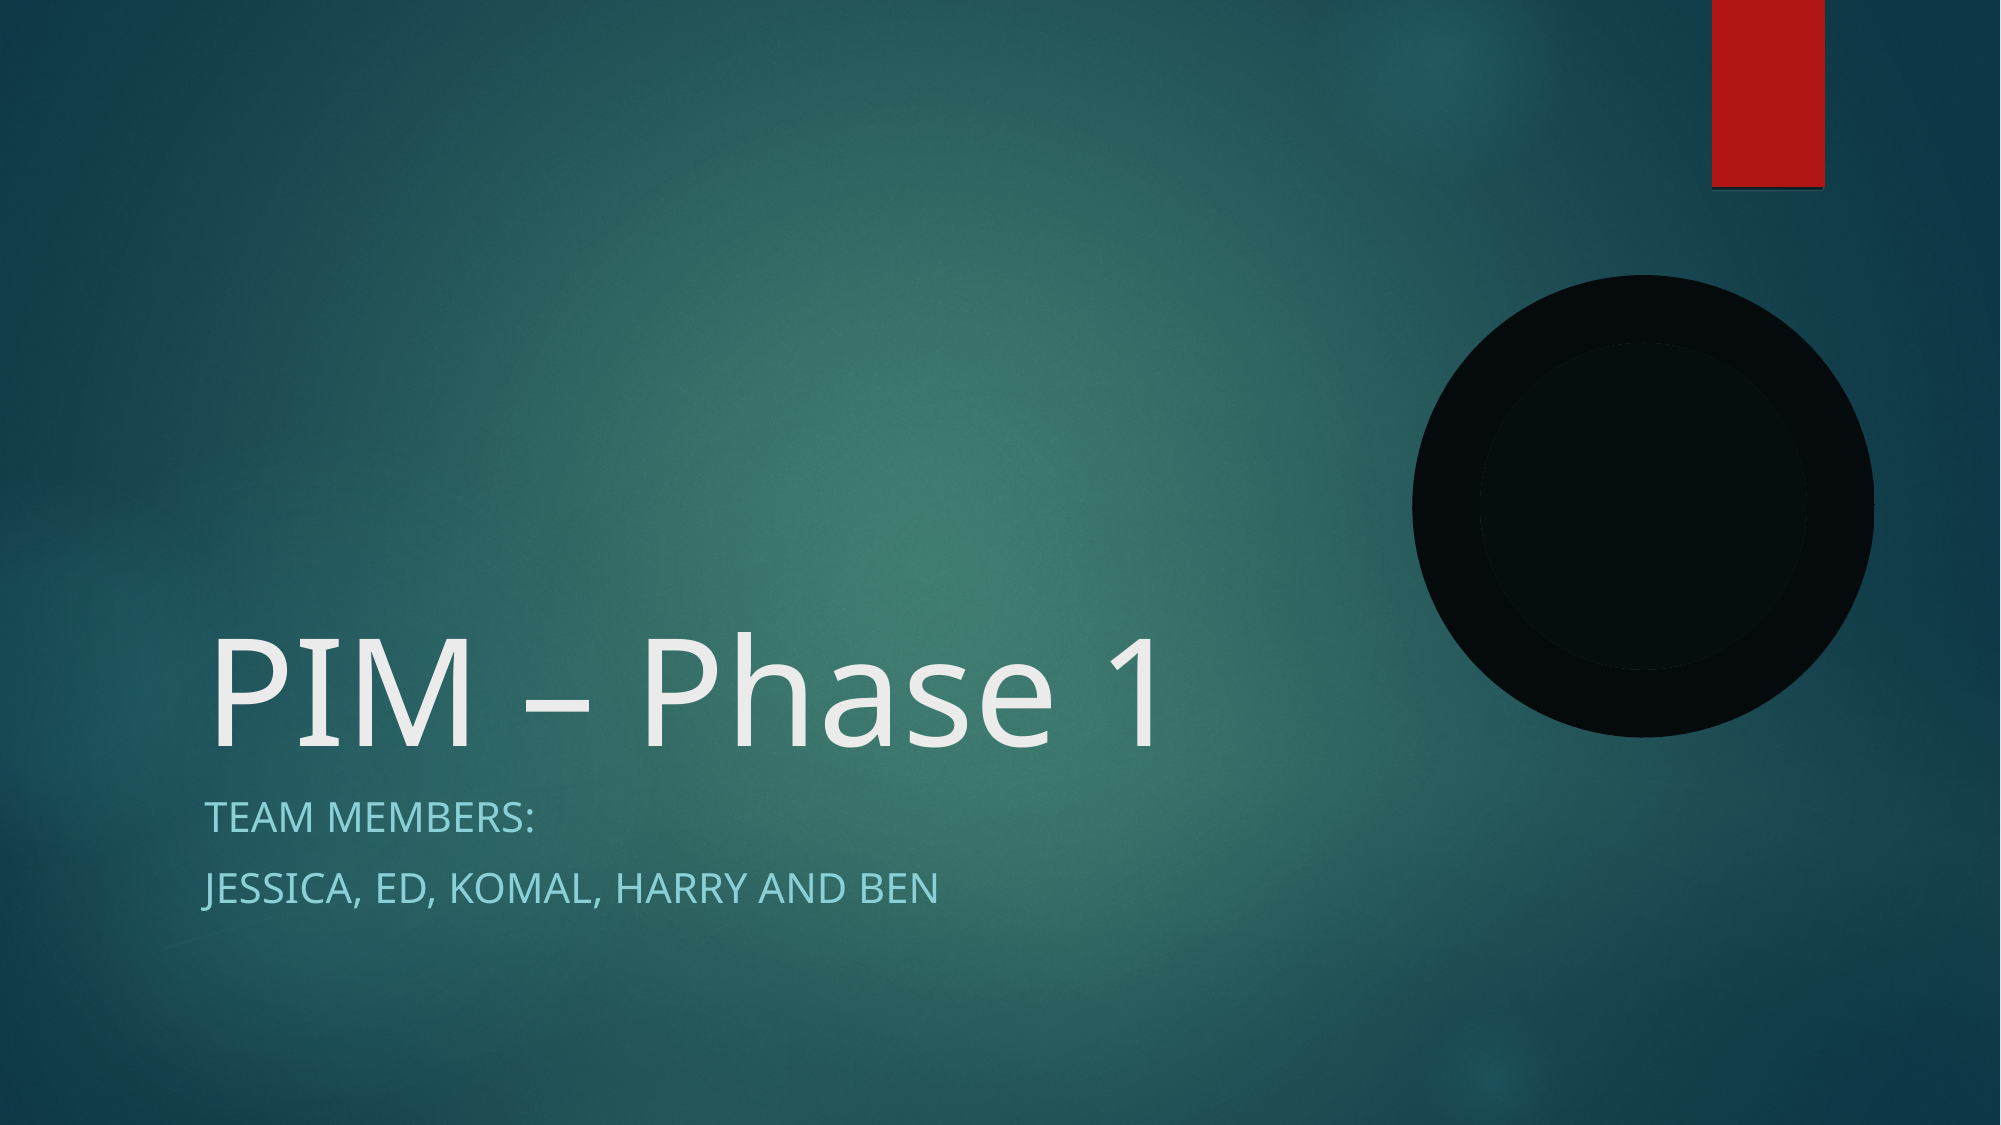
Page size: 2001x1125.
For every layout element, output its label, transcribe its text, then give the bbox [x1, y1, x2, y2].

subtitle Team Members: Jessica, Ed, Komal, Harry and Ben [189, 783, 1638, 926]
title PIM – Phase 1 [189, 237, 1638, 783]
